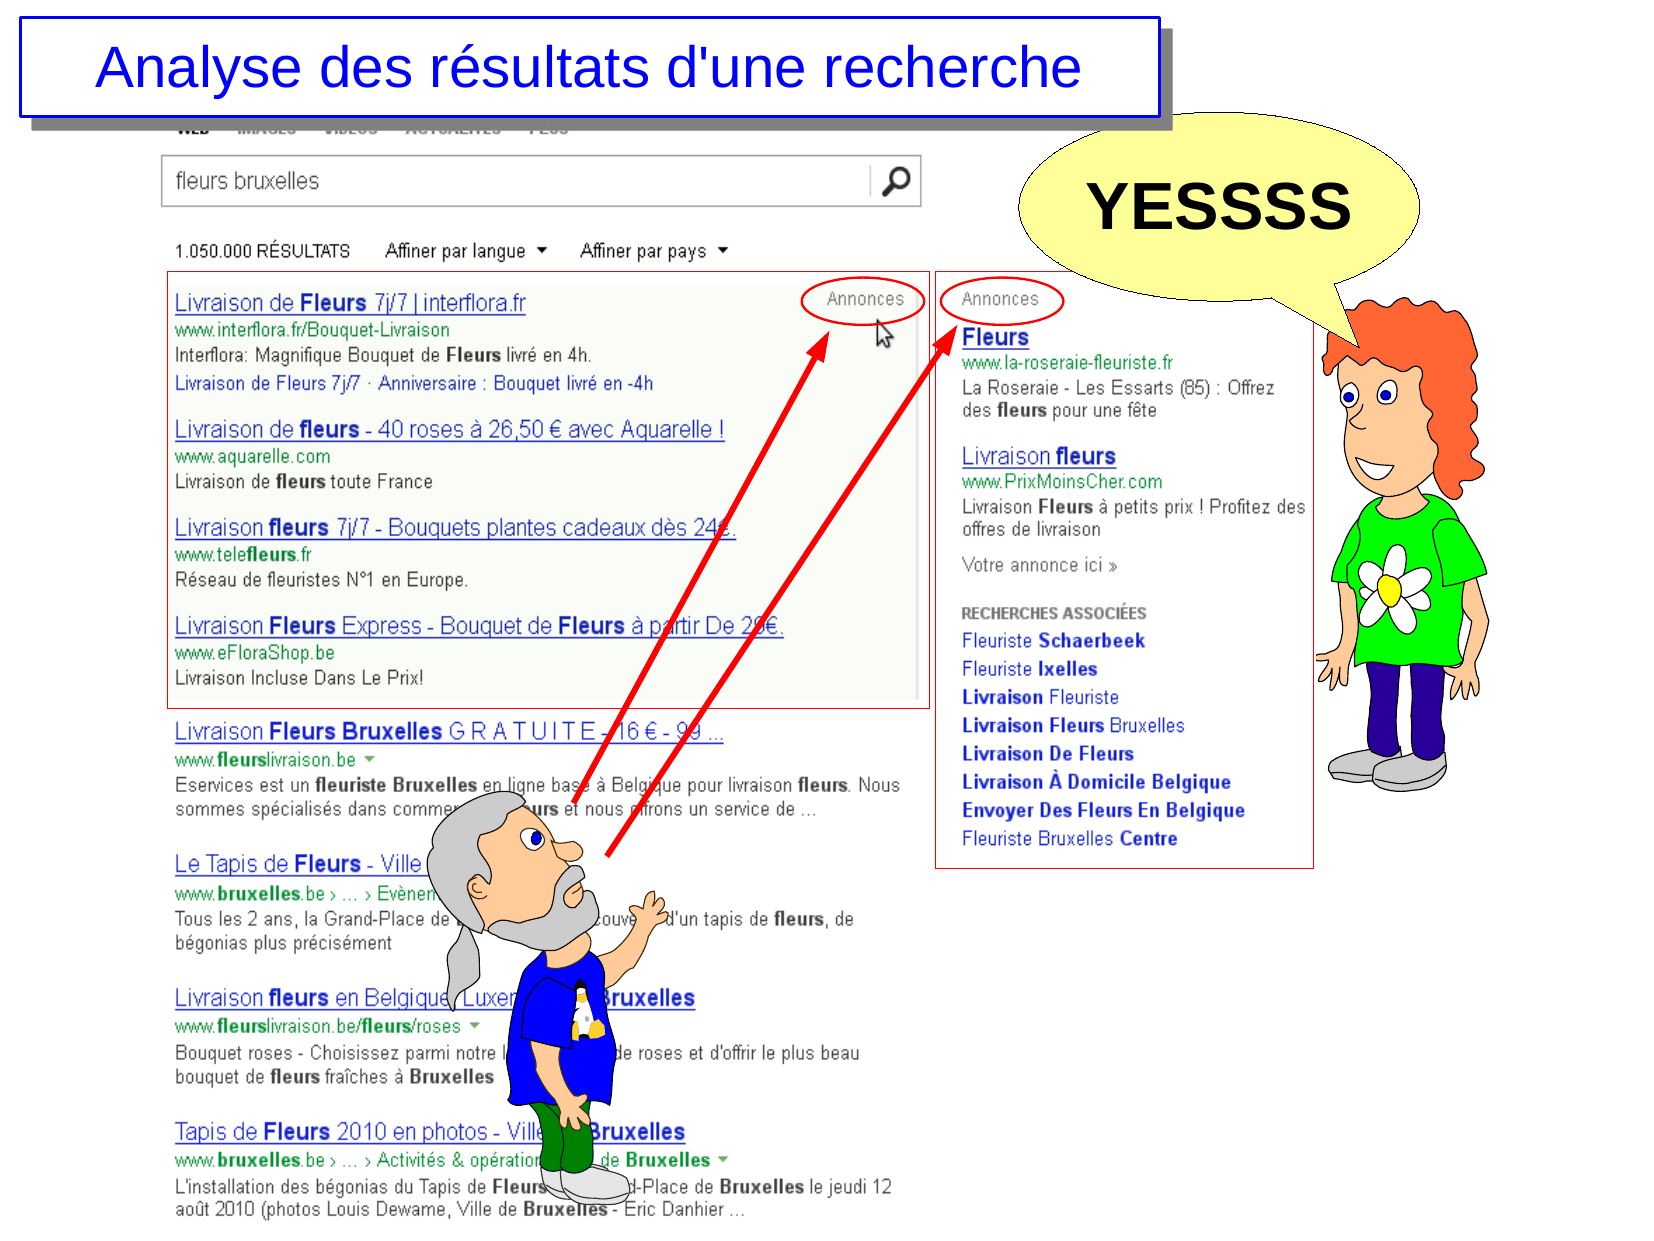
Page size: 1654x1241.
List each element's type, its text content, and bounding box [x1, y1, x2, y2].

picture [150, 131, 1316, 1241]
text_box [1316, 297, 1489, 792]
picture [168, 272, 929, 708]
text_box Analyse des résultats d'une recherche [20, 17, 1160, 117]
picture [1173, 106, 1316, 123]
text_box [427, 791, 668, 1205]
text_box YESSSS [1018, 112, 1420, 348]
picture [709, 375, 929, 708]
picture [936, 272, 1313, 868]
